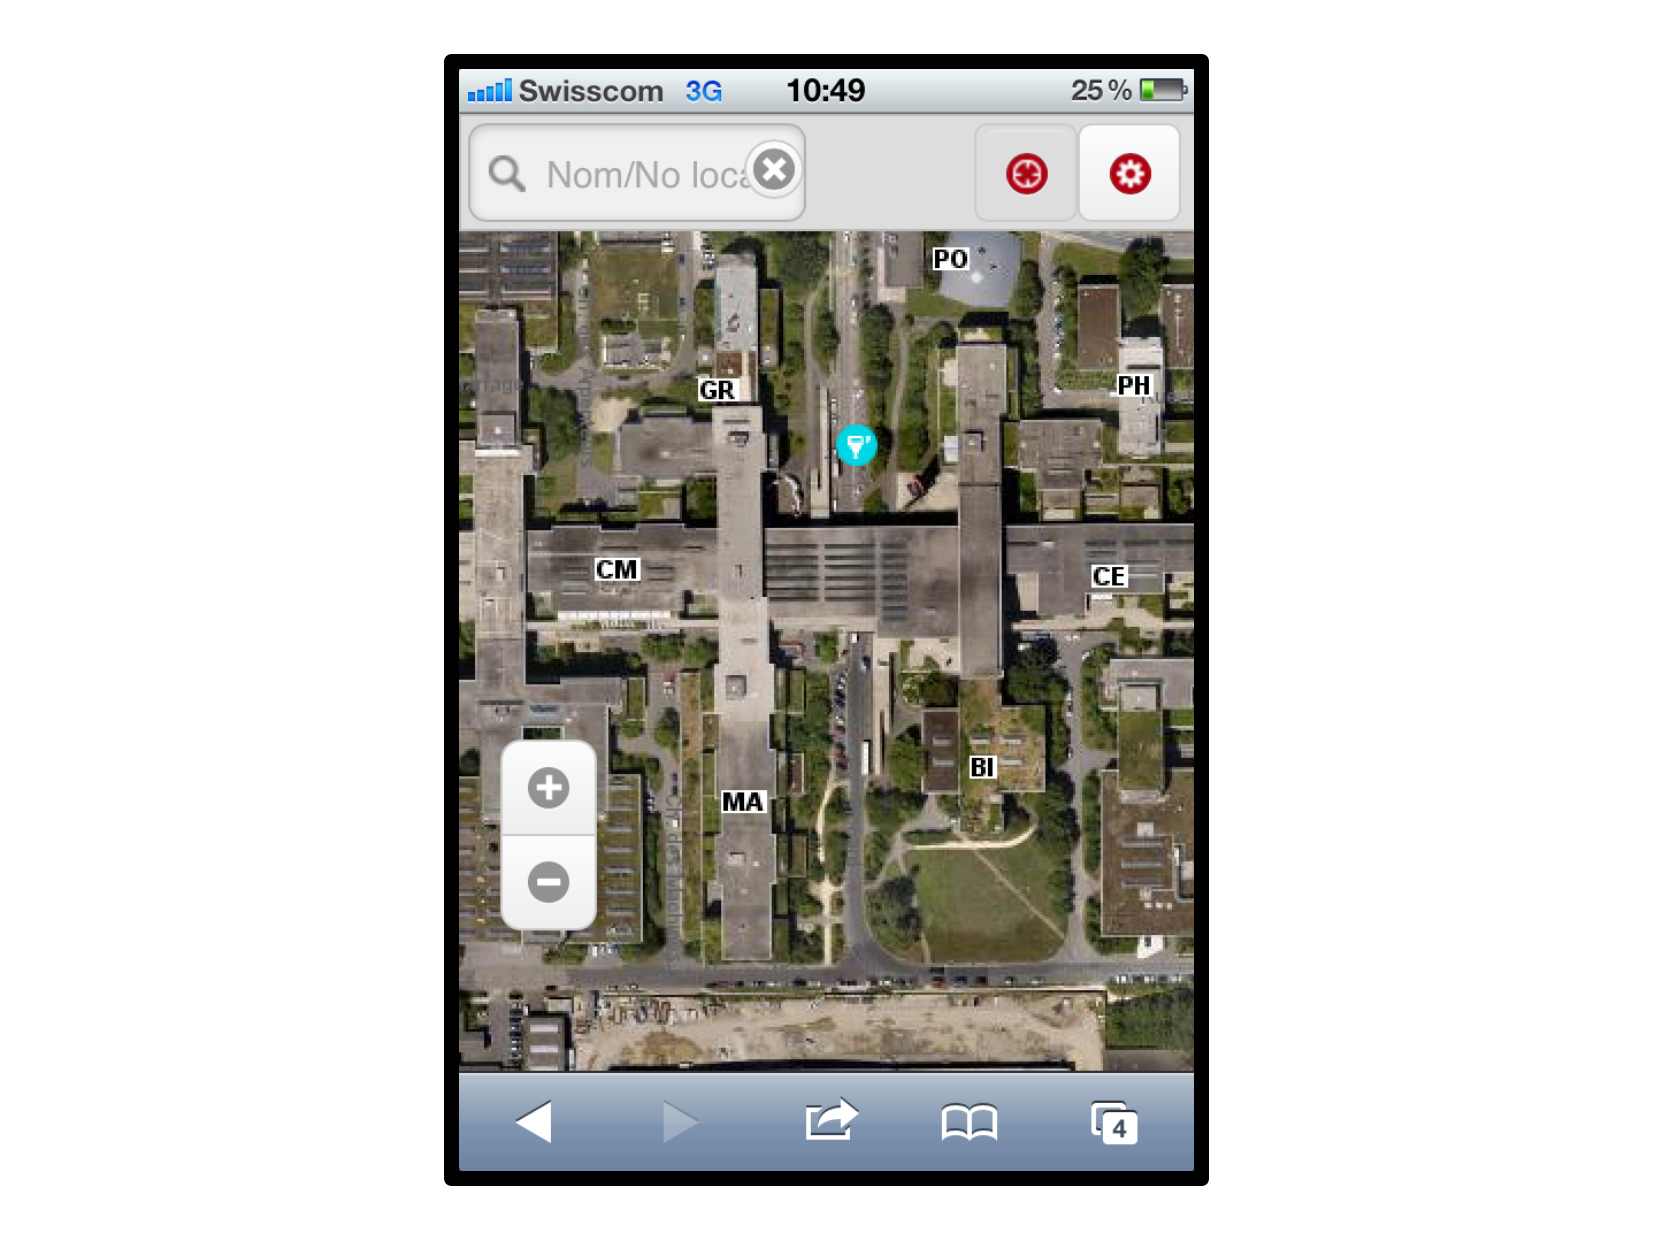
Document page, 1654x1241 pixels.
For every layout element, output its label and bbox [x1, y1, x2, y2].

picture [459, 68, 1195, 1172]
